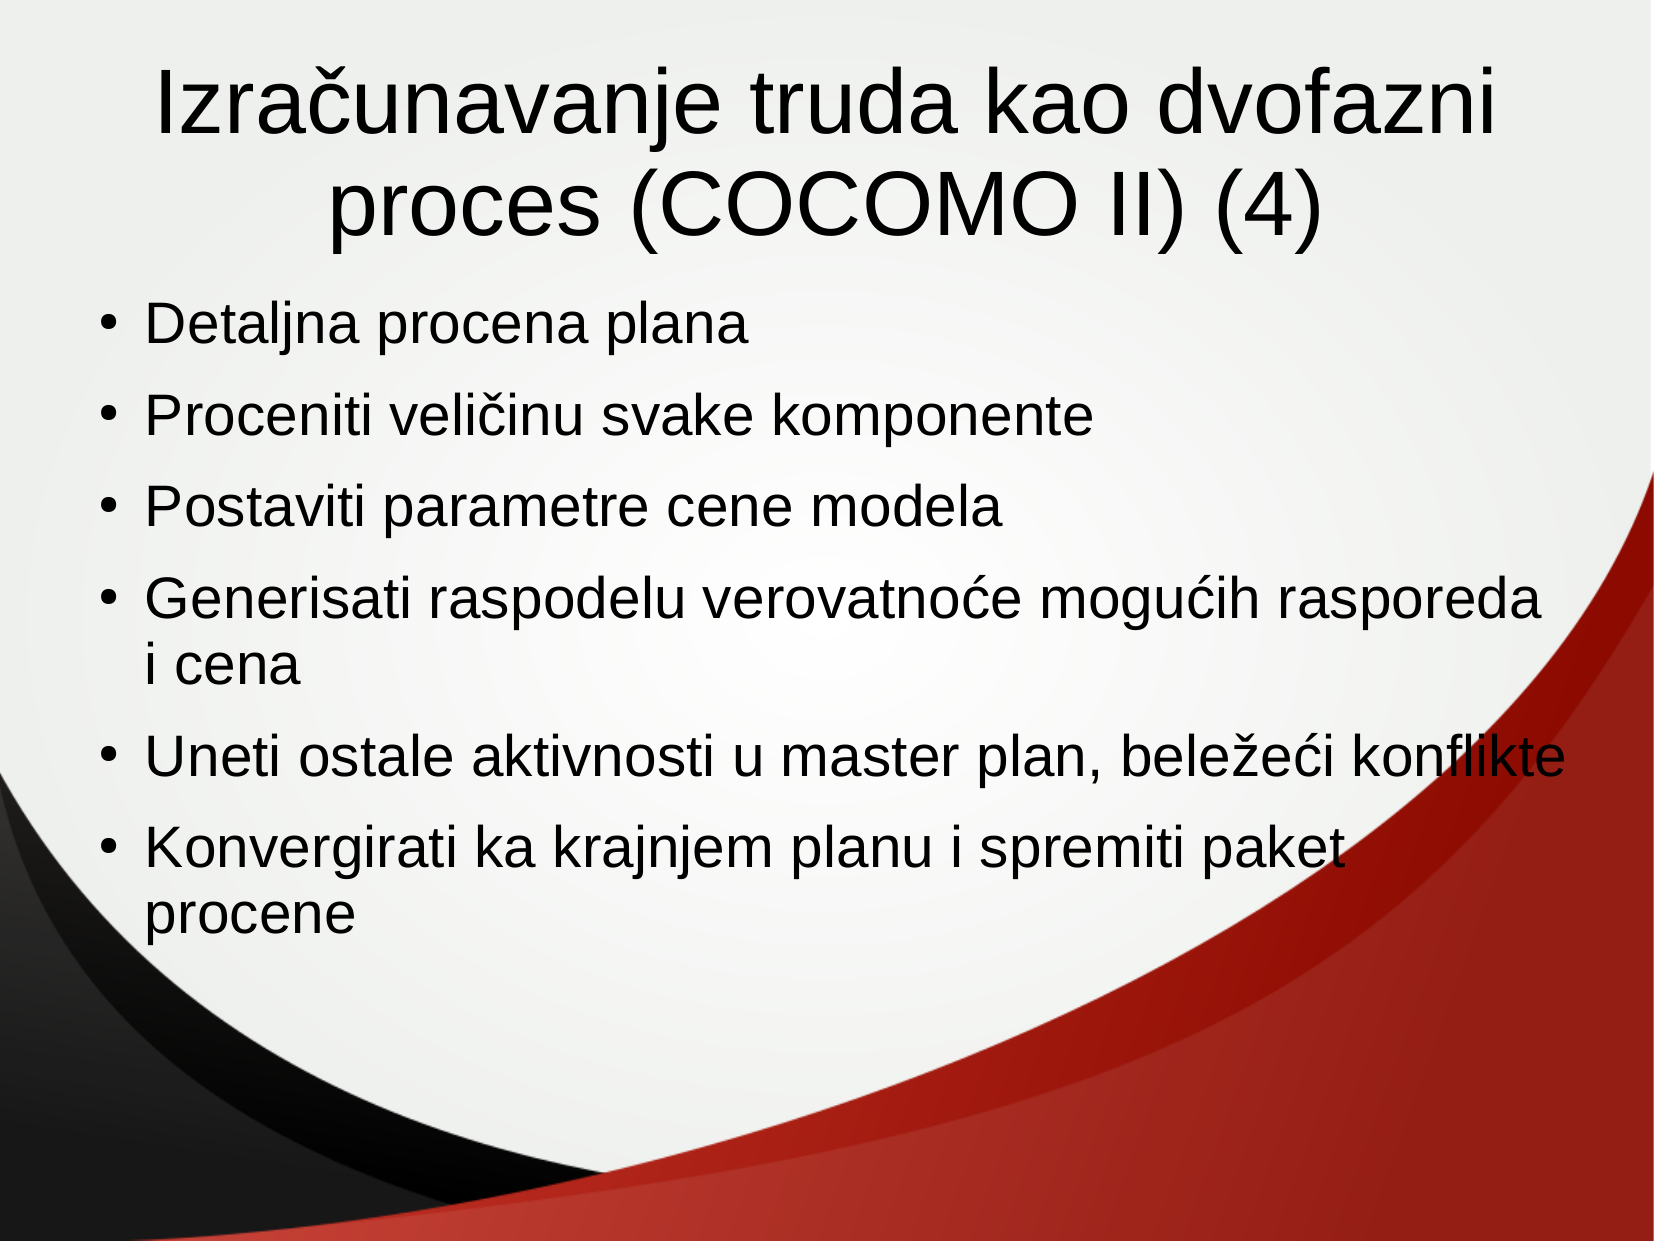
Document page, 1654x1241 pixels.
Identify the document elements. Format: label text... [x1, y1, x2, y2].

title Izračunavanje truda kao dvofazni proces (COCOMO II) (4) [82, 49, 1571, 257]
picture [0, 0, 1654, 1241]
list Detaljna procena plana Proceniti veličinu svake komponente Postaviti parametre cene modela Generisati raspodelu verovatnoće mogućih rasporeda i cena Uneti ostale aktivnosti u master plan, beležeći konflikte Konvergirati ka krajnjem planu i spremiti paket procene [82, 290, 1571, 1010]
